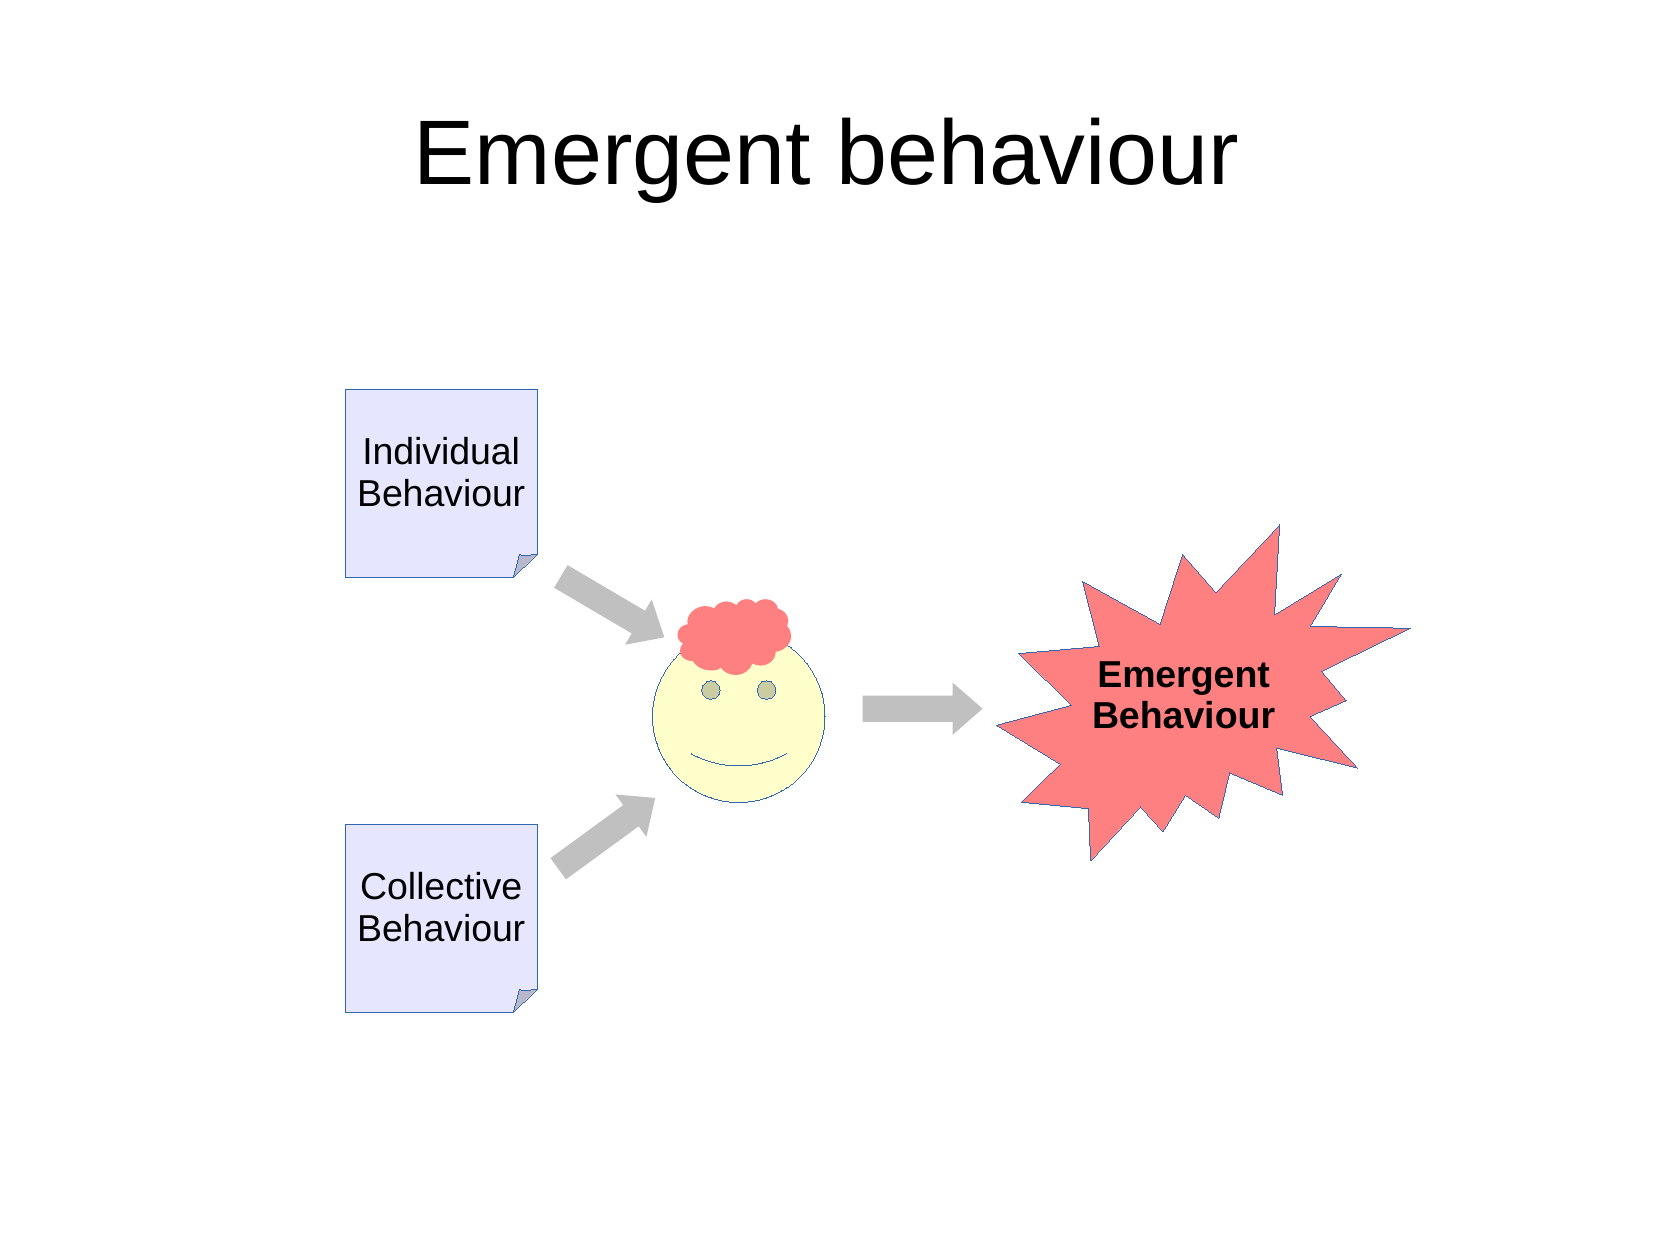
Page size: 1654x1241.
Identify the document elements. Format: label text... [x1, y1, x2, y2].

text_box Individual Behaviour [345, 389, 538, 578]
title Emergent behaviour [82, 49, 1571, 257]
text_box [862, 682, 983, 735]
text_box [554, 565, 665, 645]
text_box Emergent Behaviour [996, 524, 1411, 861]
text_box [652, 599, 826, 803]
text_box Collective Behaviour [345, 824, 538, 1013]
text_box [550, 794, 656, 880]
